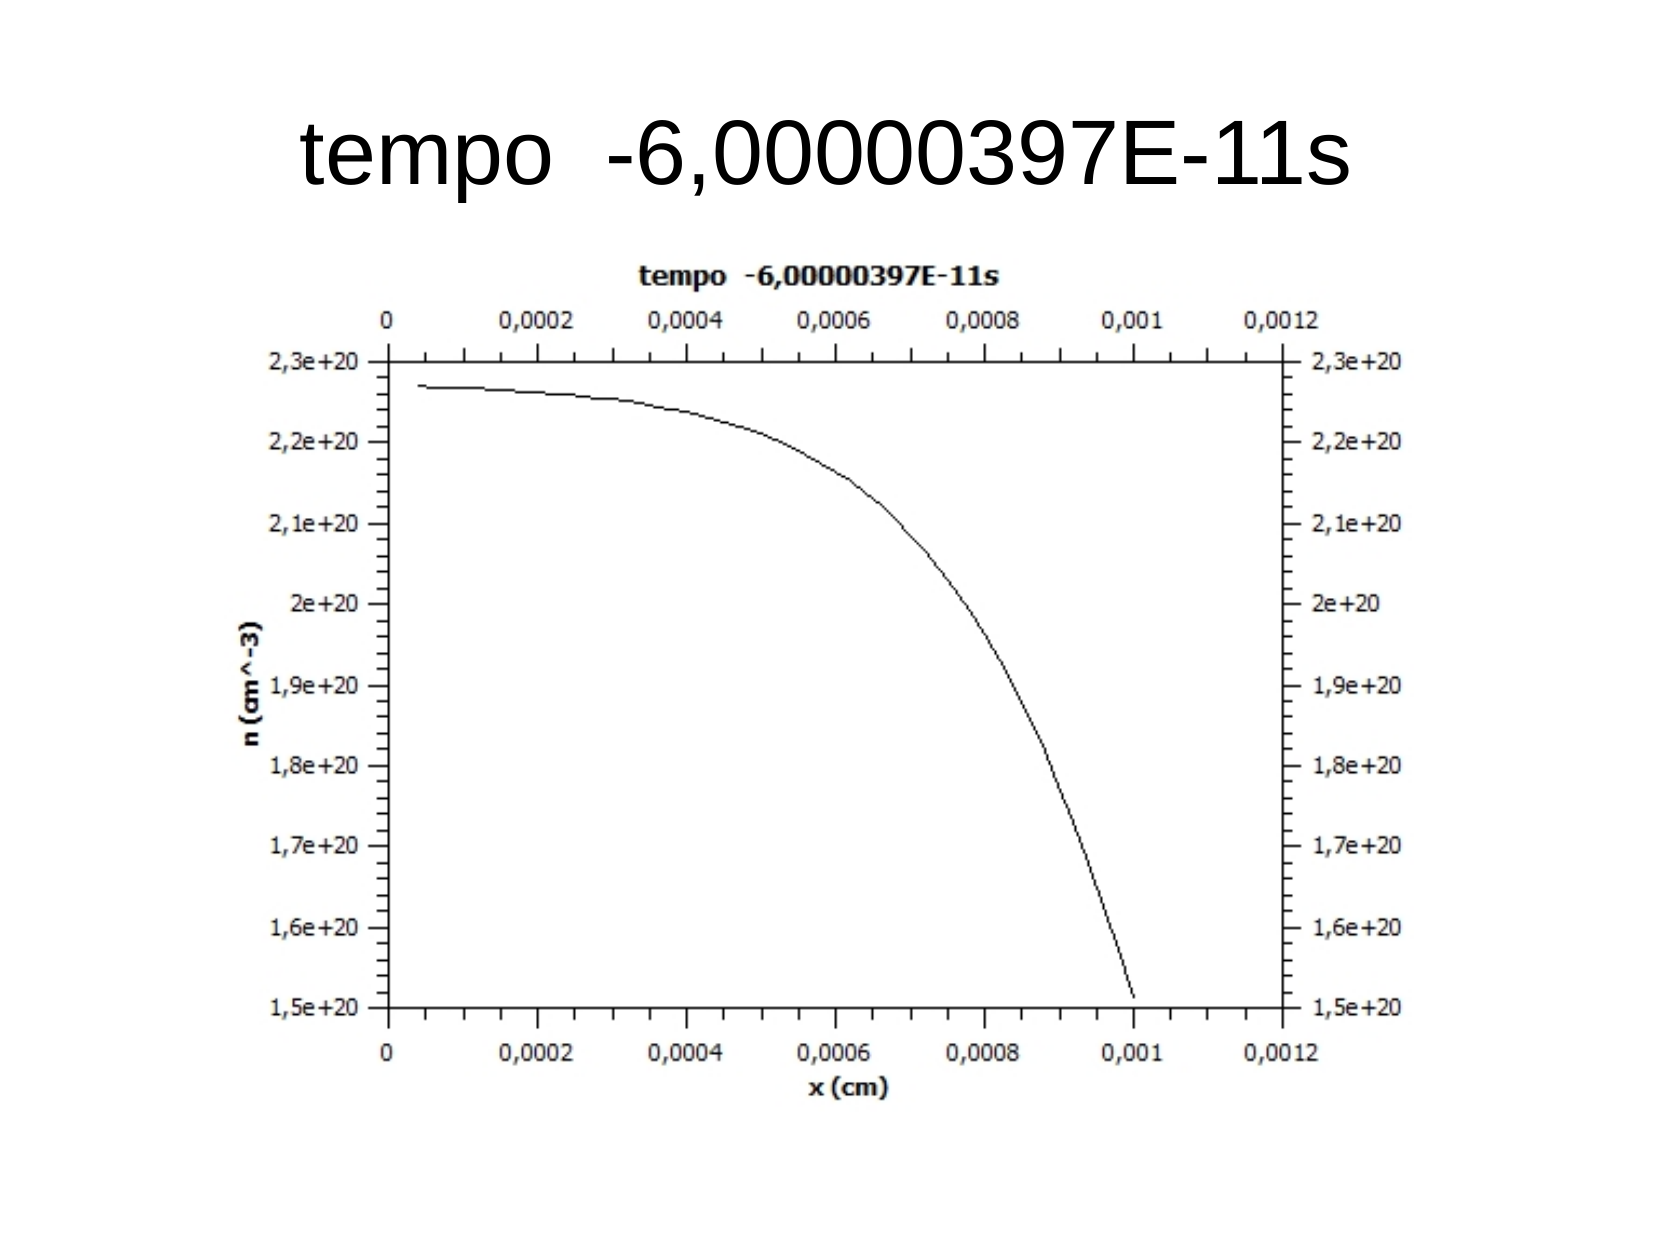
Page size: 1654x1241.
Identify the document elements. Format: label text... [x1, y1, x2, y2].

title tempo -6,00000397E-11s [82, 49, 1571, 257]
picture [224, 247, 1414, 1123]
